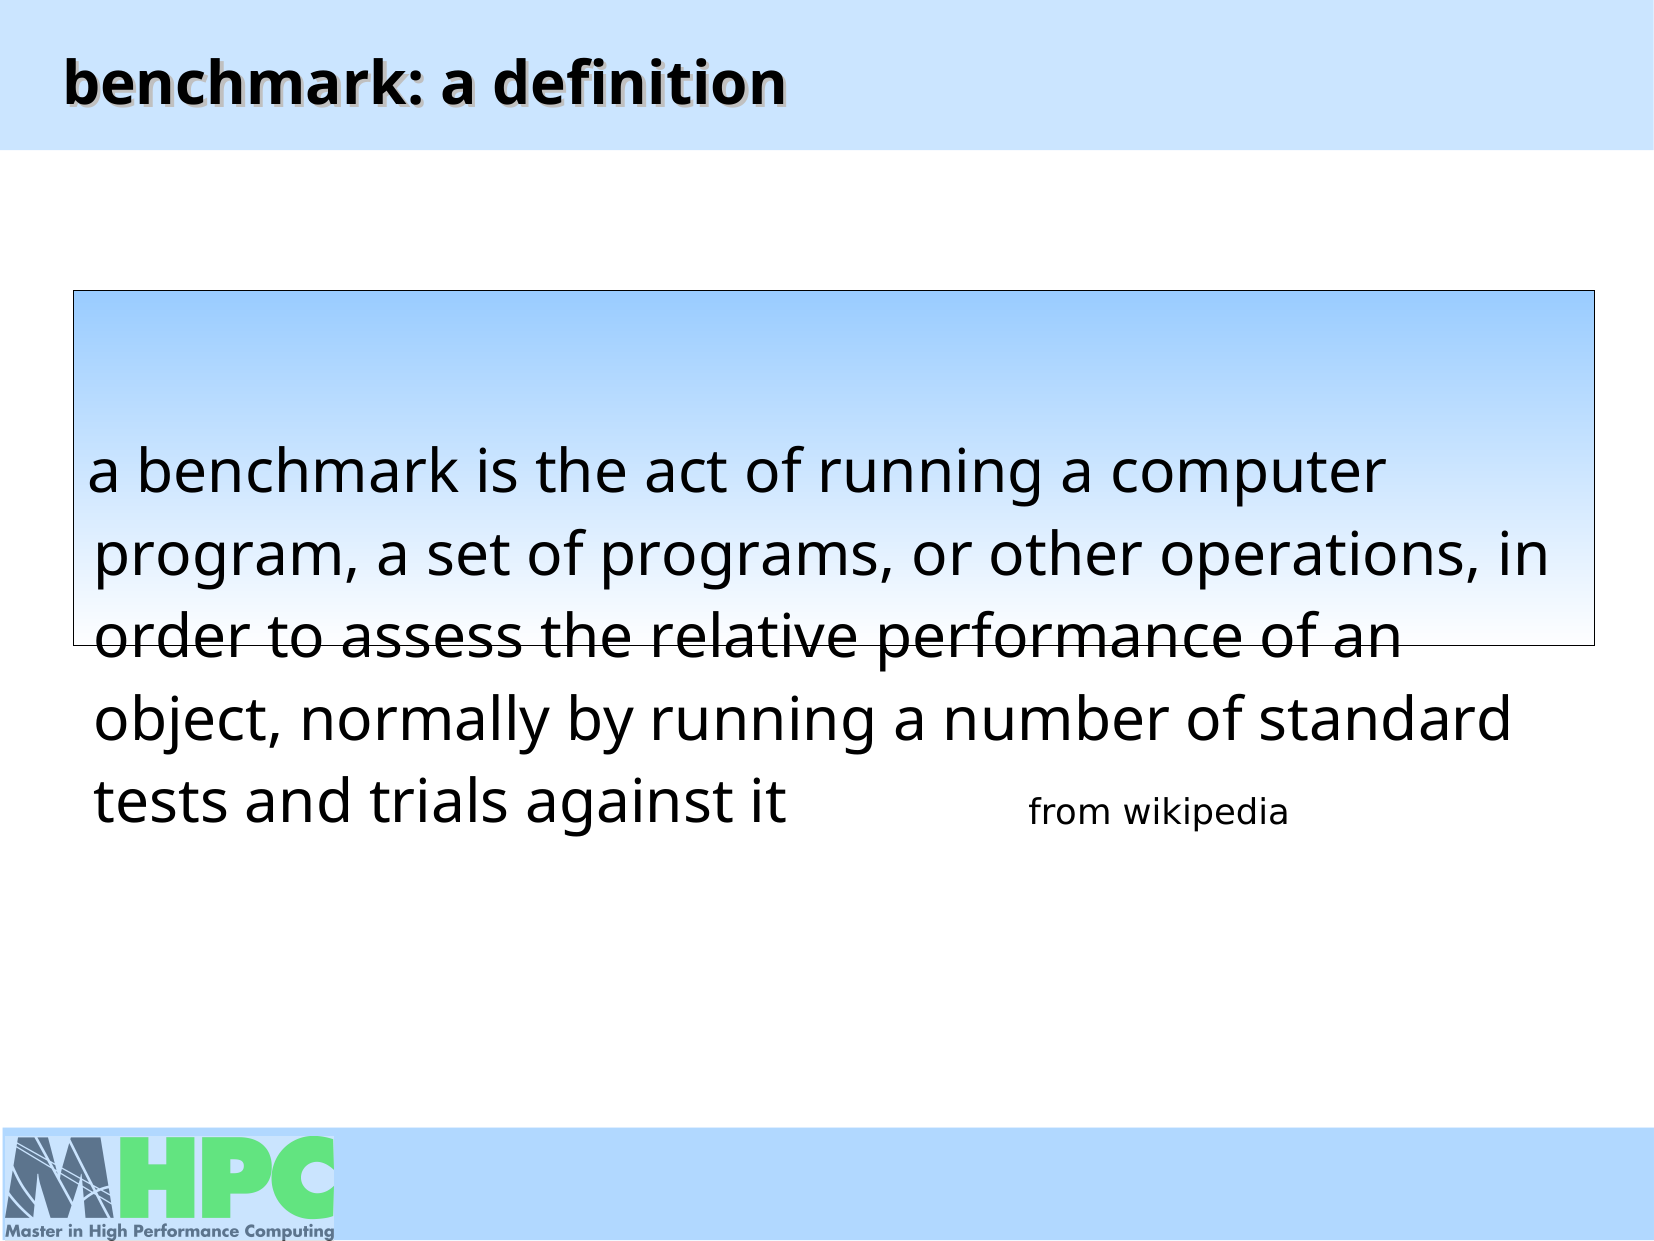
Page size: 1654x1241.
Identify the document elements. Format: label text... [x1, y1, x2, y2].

text_box [73, 290, 1595, 646]
title benchmark: a definition [62, 0, 1551, 177]
text_box from wikipedia [1013, 783, 1306, 841]
list a benchmark is the act of running a computer program, a set of programs, or other operations, in order to assess the relative performance of an object, normally by running a number of standard tests and trials against it [73, 428, 1586, 1232]
